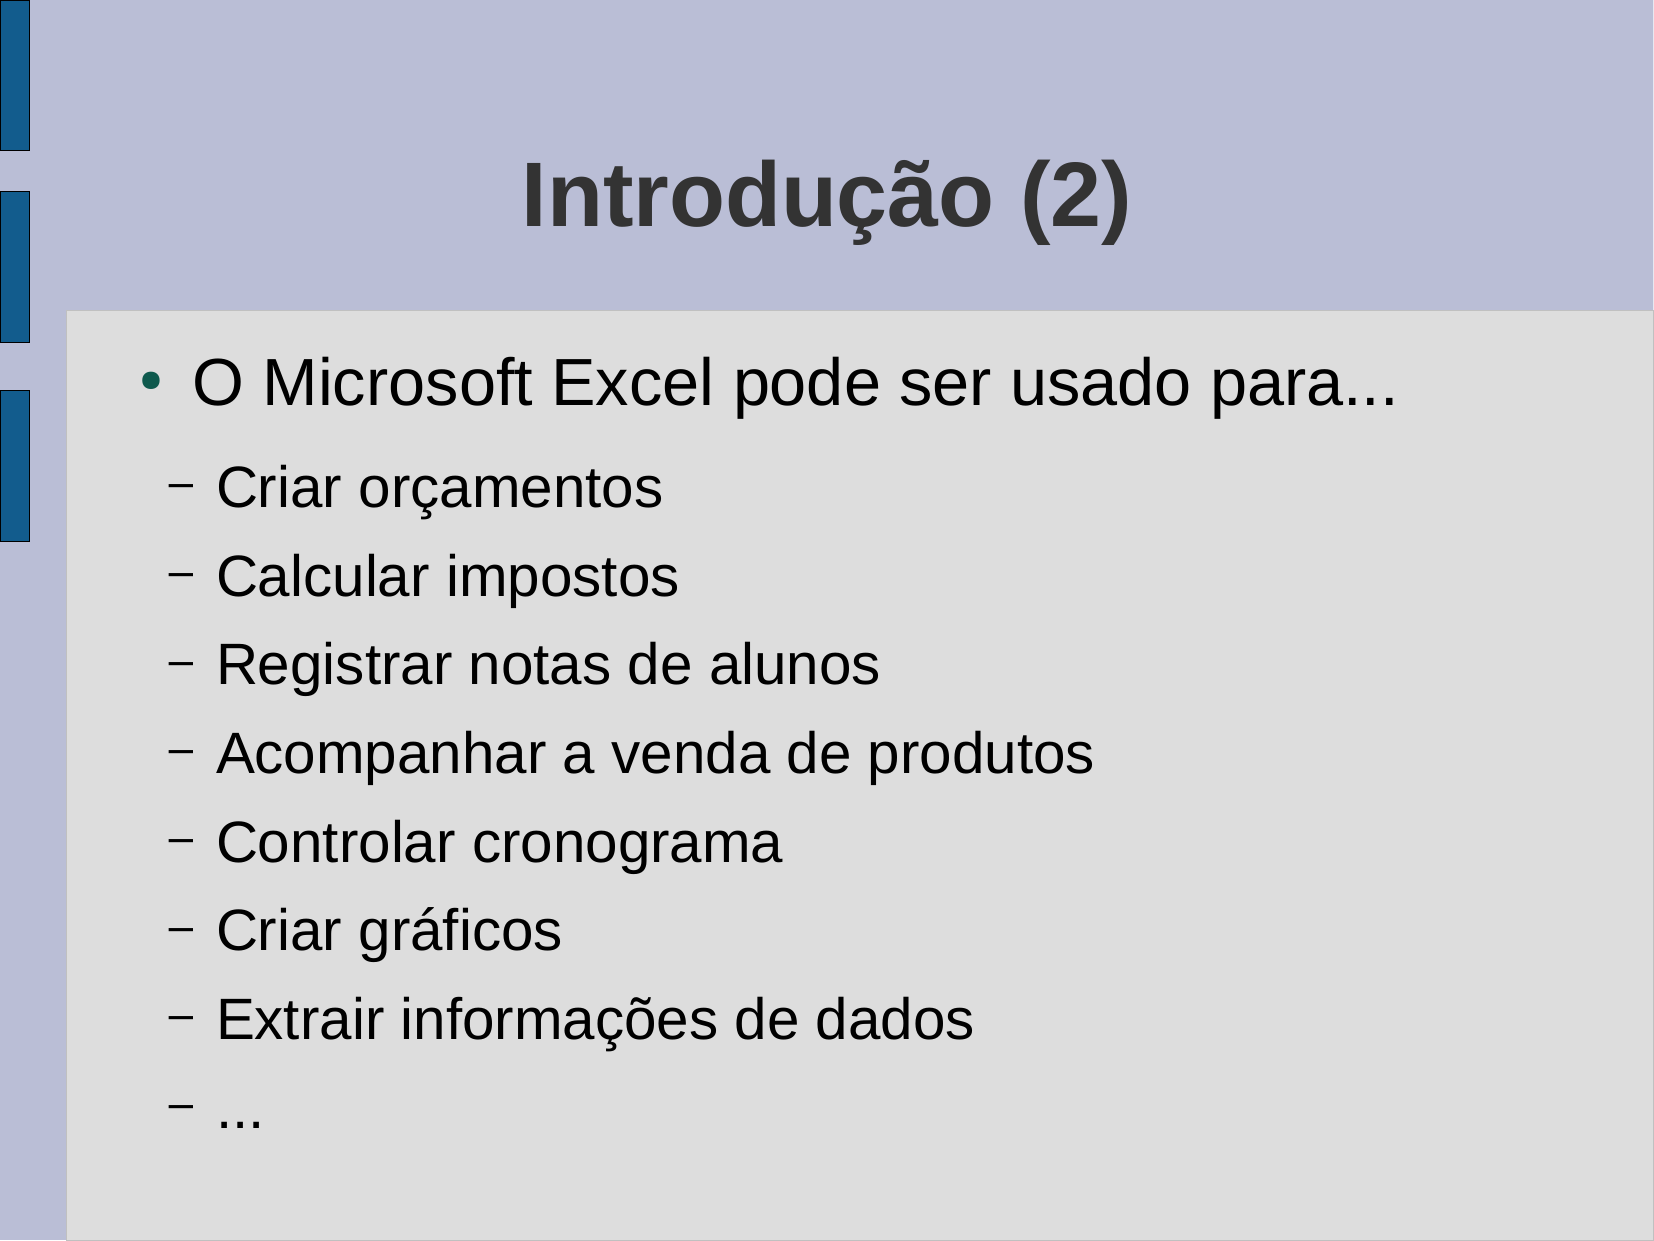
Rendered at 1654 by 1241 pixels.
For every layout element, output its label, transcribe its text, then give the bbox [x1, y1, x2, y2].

title Introdução (2) [121, 98, 1534, 291]
list O Microsoft Excel pode ser usado para... Criar orçamentos Calcular impostos Registrar notas de alunos Acompanhar a venda de produtos Controlar cronograma Criar gráficos Extrair informações de dados ... [121, 344, 1534, 1139]
